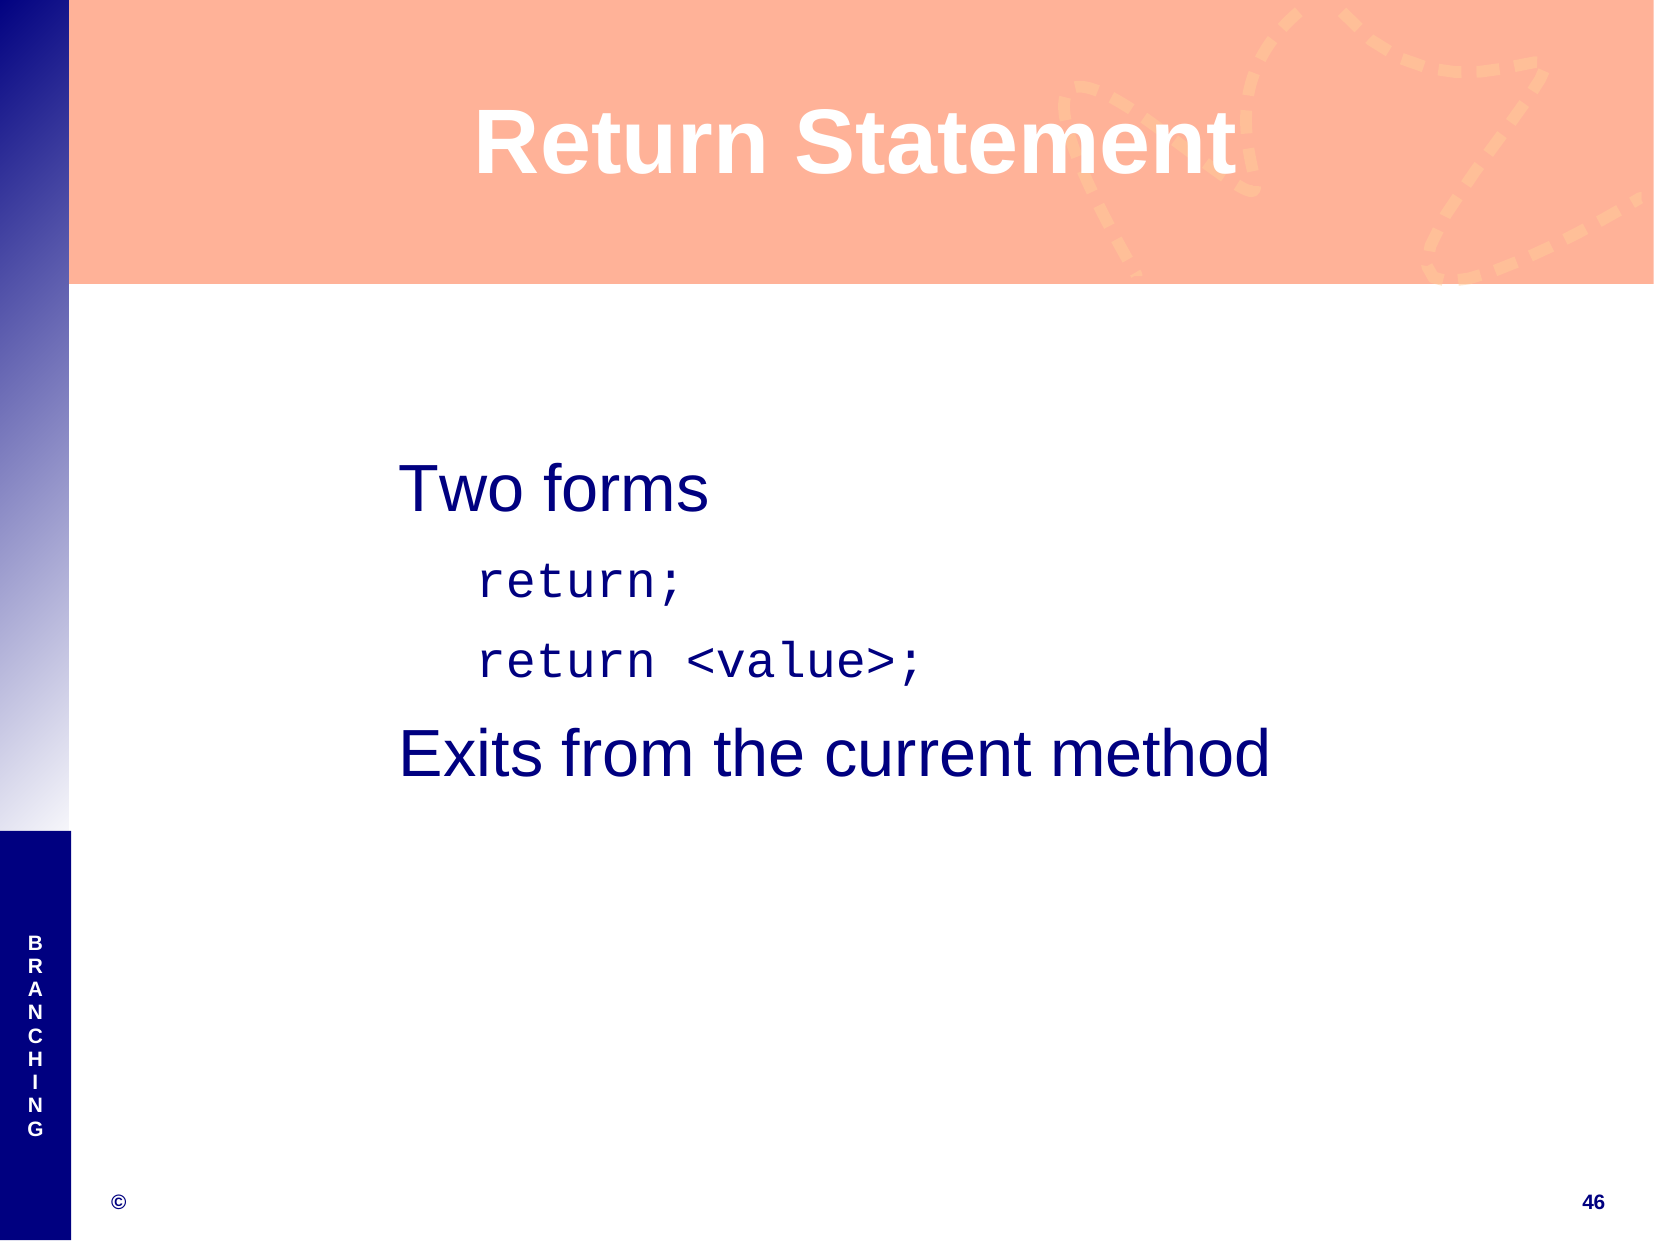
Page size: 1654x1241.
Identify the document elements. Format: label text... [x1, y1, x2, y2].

list Two forms return; return <value>; Exits from the current method [381, 451, 1386, 872]
title Return Statement [96, 37, 1617, 246]
text_box B R A N C H I N G [0, 830, 71, 1241]
